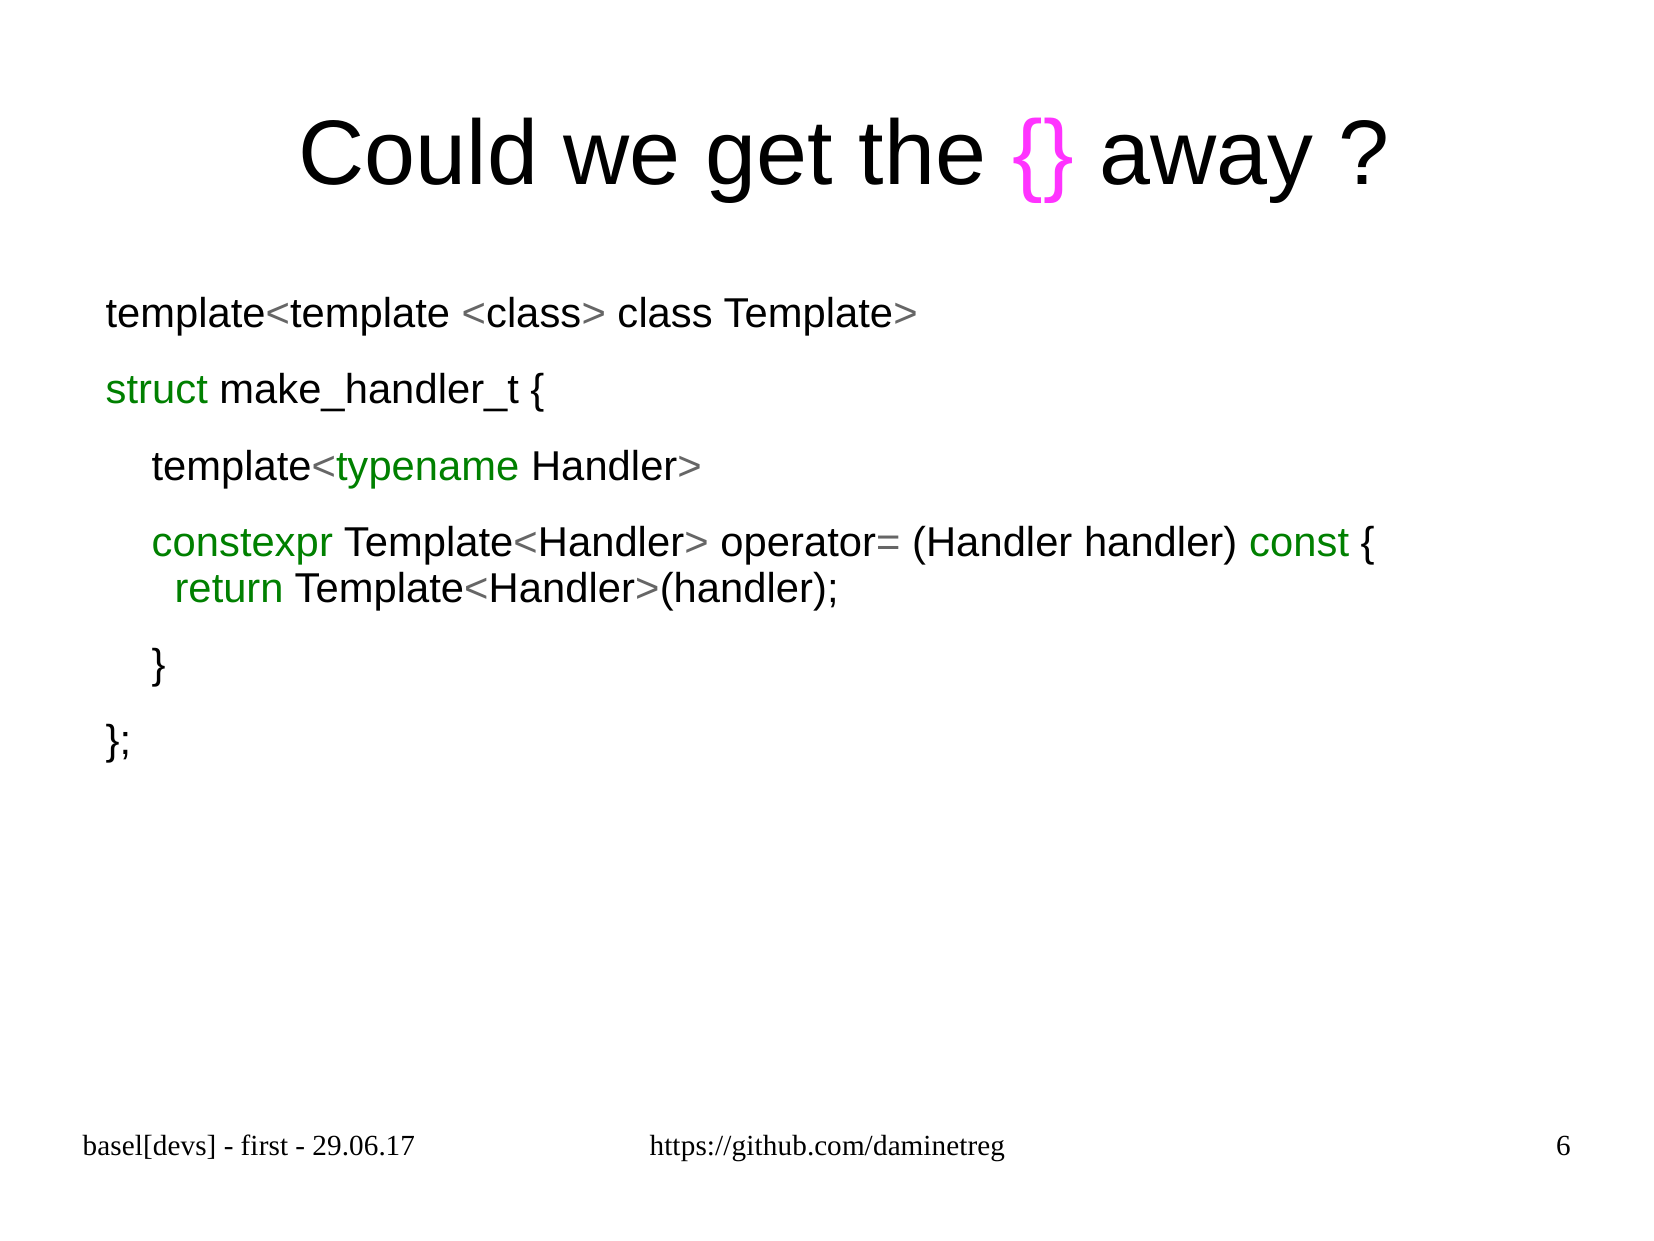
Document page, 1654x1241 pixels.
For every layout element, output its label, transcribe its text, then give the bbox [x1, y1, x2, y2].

list template<template <class> class Template> struct make_handler_t { template<typename Handler> constexpr Template<Handler> operator= (Handler handler) const { return Template<Handler>(handler); } }; [82, 290, 1571, 1201]
title Could we get the {} away ? [82, 49, 1571, 257]
